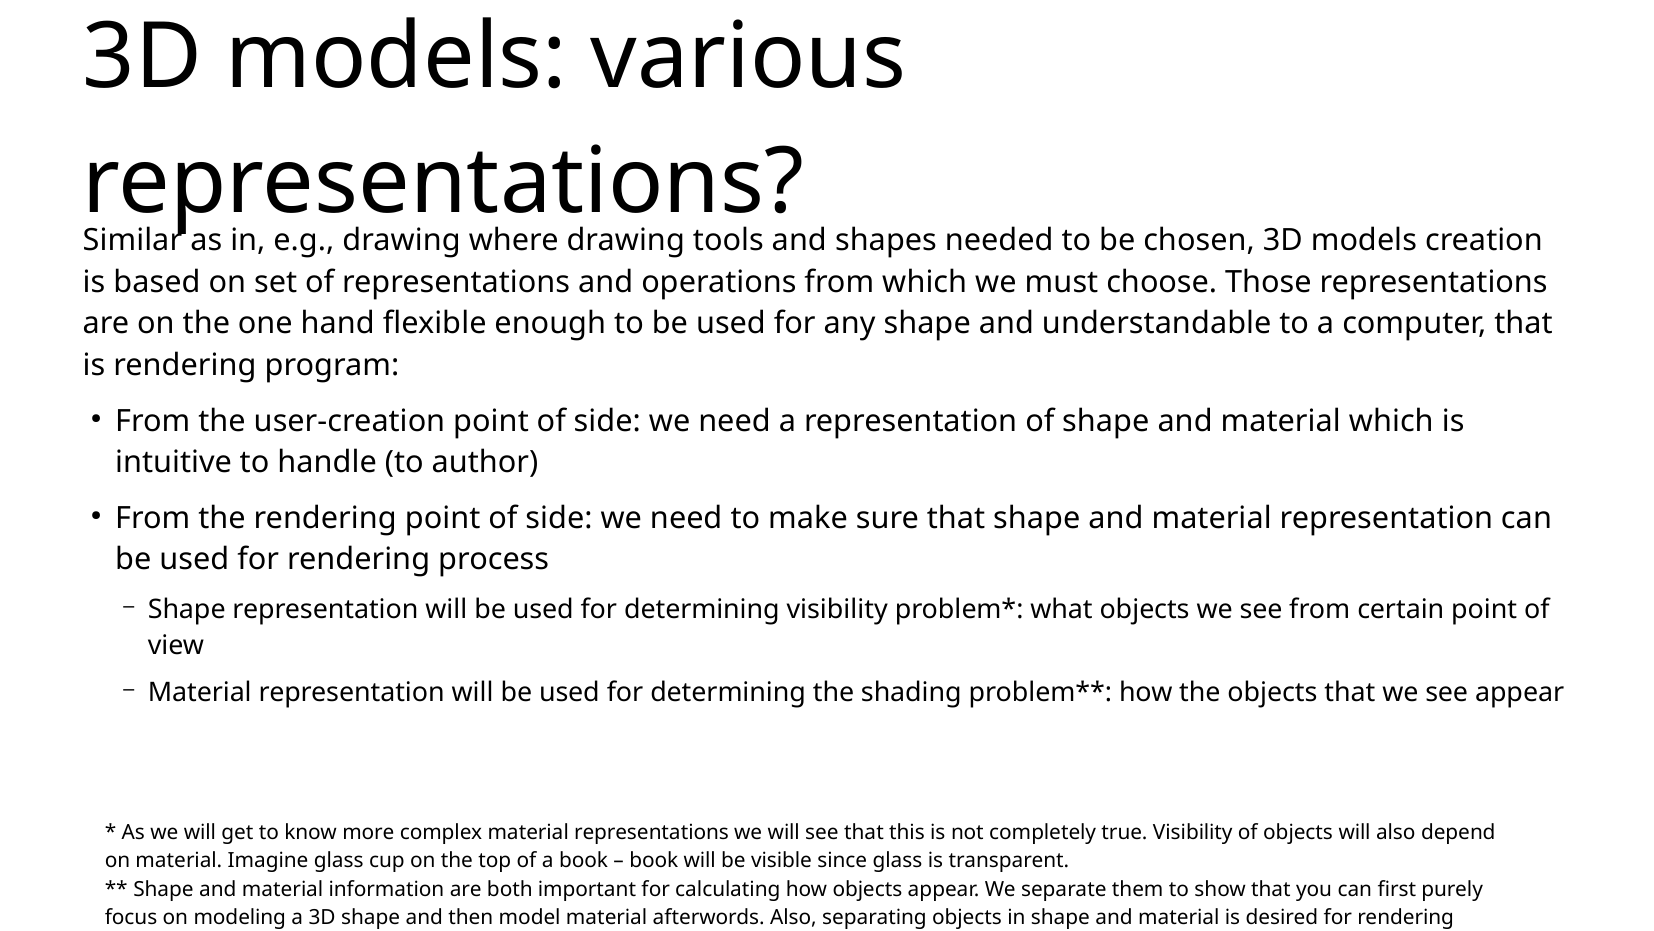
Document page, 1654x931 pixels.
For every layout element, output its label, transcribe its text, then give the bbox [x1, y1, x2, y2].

text_box * As we will get to know more complex material representations we will see that this is not completely true. Visibility of objects will also depend on material. Imagine glass cup on the top of a book – book will be visible since glass is transparent. ** Shape and material information are both important for calculating how objects appear. We separate them to show that you can first purely focus on modeling a 3D shape and then model material afterwords. Also, separating objects in shape and material is desired for rendering architectures so that are decoupled. [90, 810, 1531, 928]
title 3D models: various representations? [82, 37, 1571, 193]
list Similar as in, e.g., drawing where drawing tools and shapes needed to be chosen, 3D models creation is based on set of representations and operations from which we must choose. Those representations are on the one hand flexible enough to be used for any shape and understandable to a computer, that is rendering program: From the user-creation point of side: we need a representation of shape and material which is intuitive to handle (to author) From the rendering point of side: we need to make sure that shape and material representation can be used for rendering process Shape representation will be used for determining visibility problem*: what objects we see from certain point of view Material representation will be used for determining the shading problem**: how the objects that we see appear [82, 217, 1571, 758]
